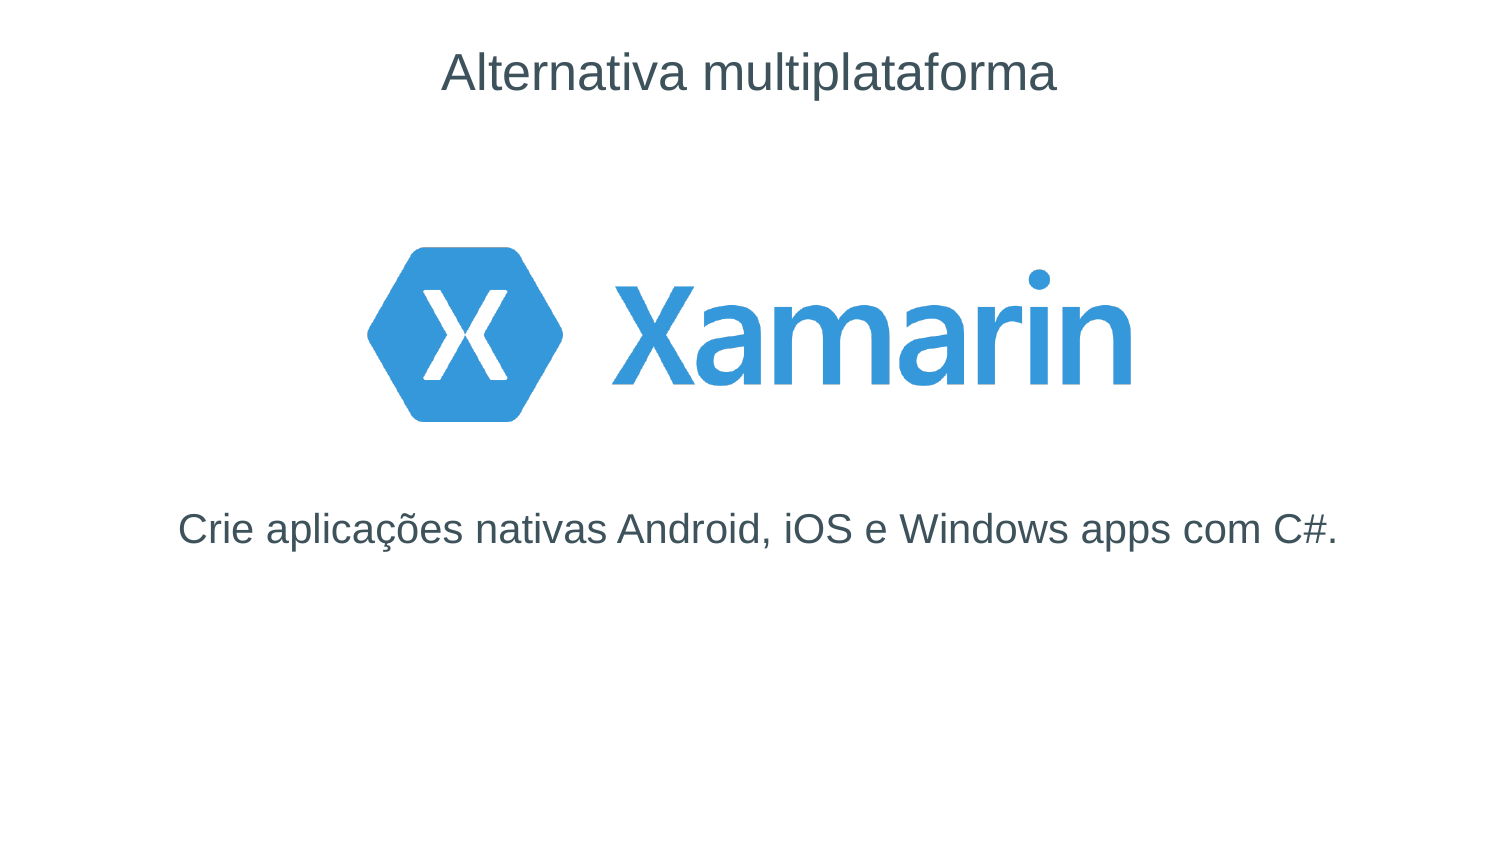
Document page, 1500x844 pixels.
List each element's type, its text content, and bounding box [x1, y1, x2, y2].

picture [287, 140, 1213, 486]
text_box Crie aplicações nativas Android, iOS e Windows apps com C#. [95, 486, 1422, 781]
text_box Alternativa multiplataforma [315, 23, 1185, 140]
